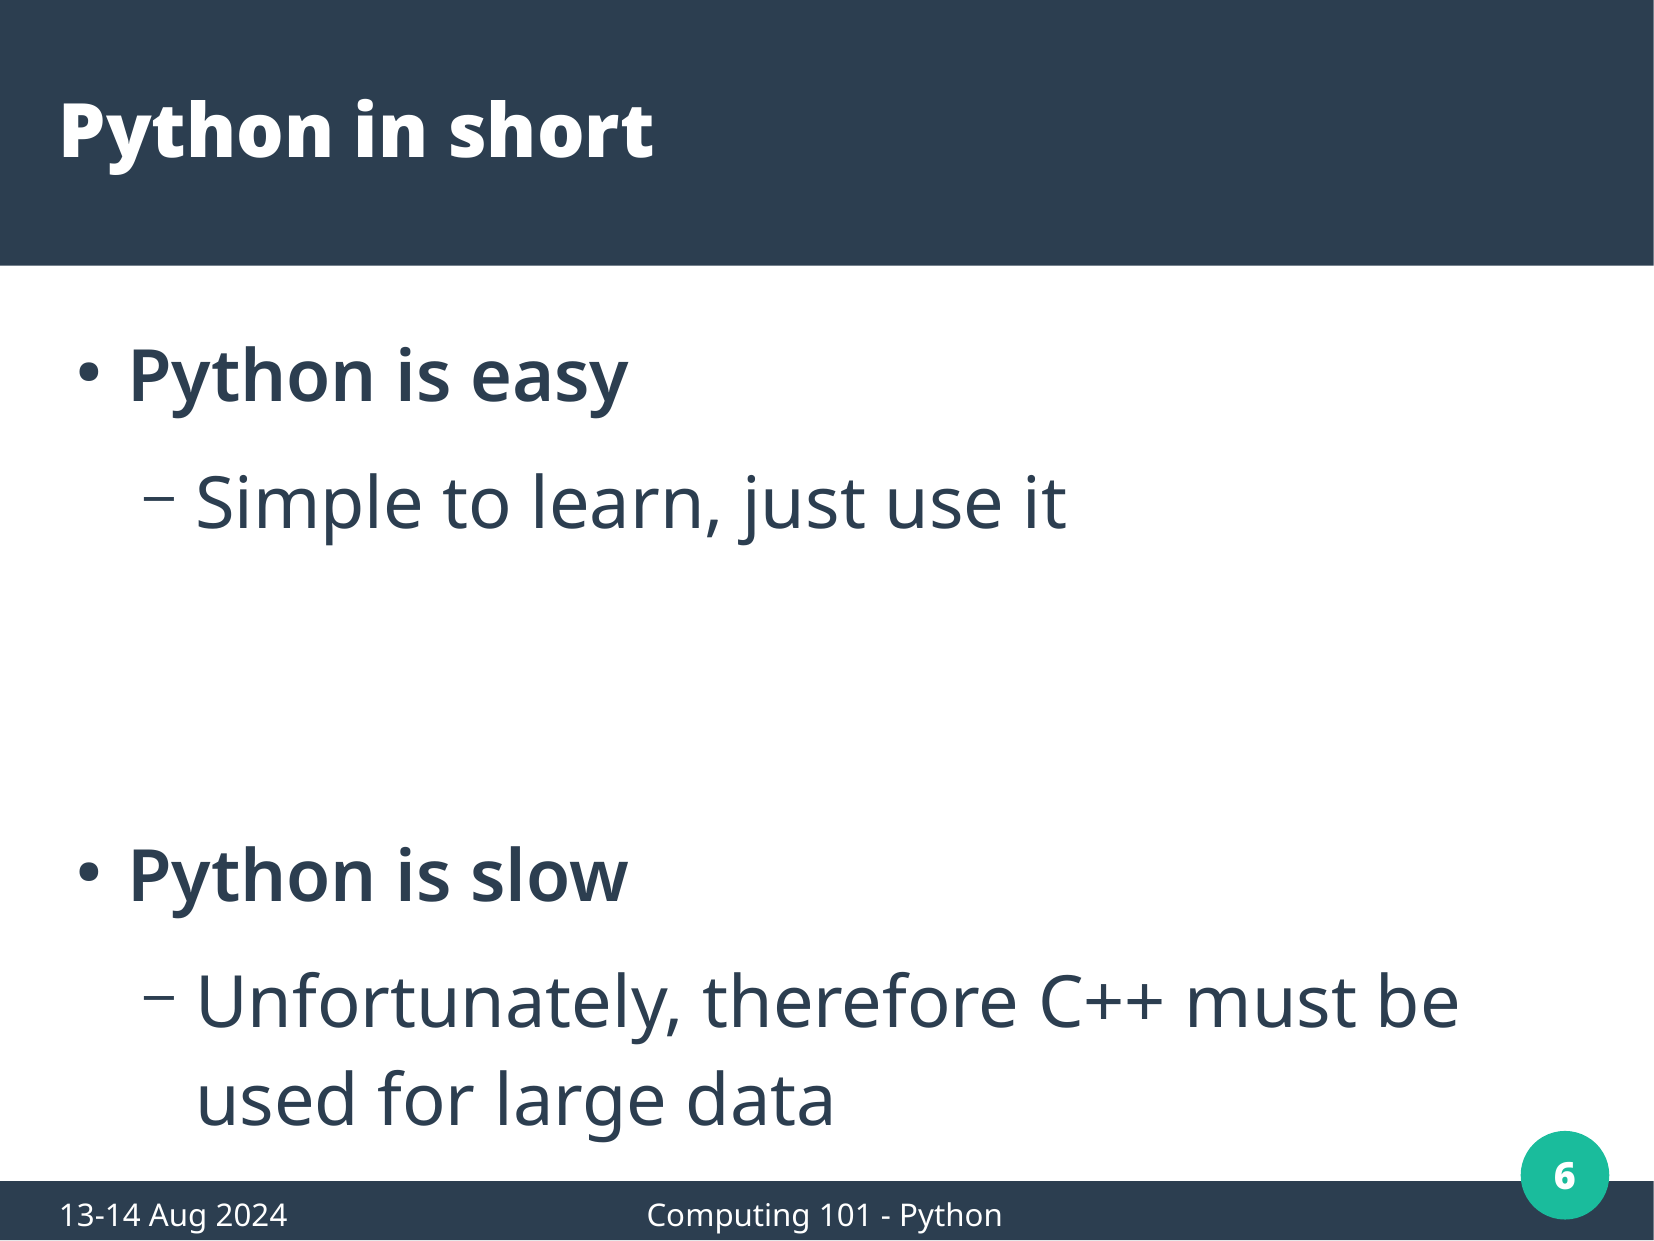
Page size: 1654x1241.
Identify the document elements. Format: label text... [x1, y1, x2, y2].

title Python in short [59, 49, 1595, 207]
list Python is easy Simple to learn, just use it Python is slow Unfortunately, therefore C++ must be used for large data [59, 324, 1595, 1152]
